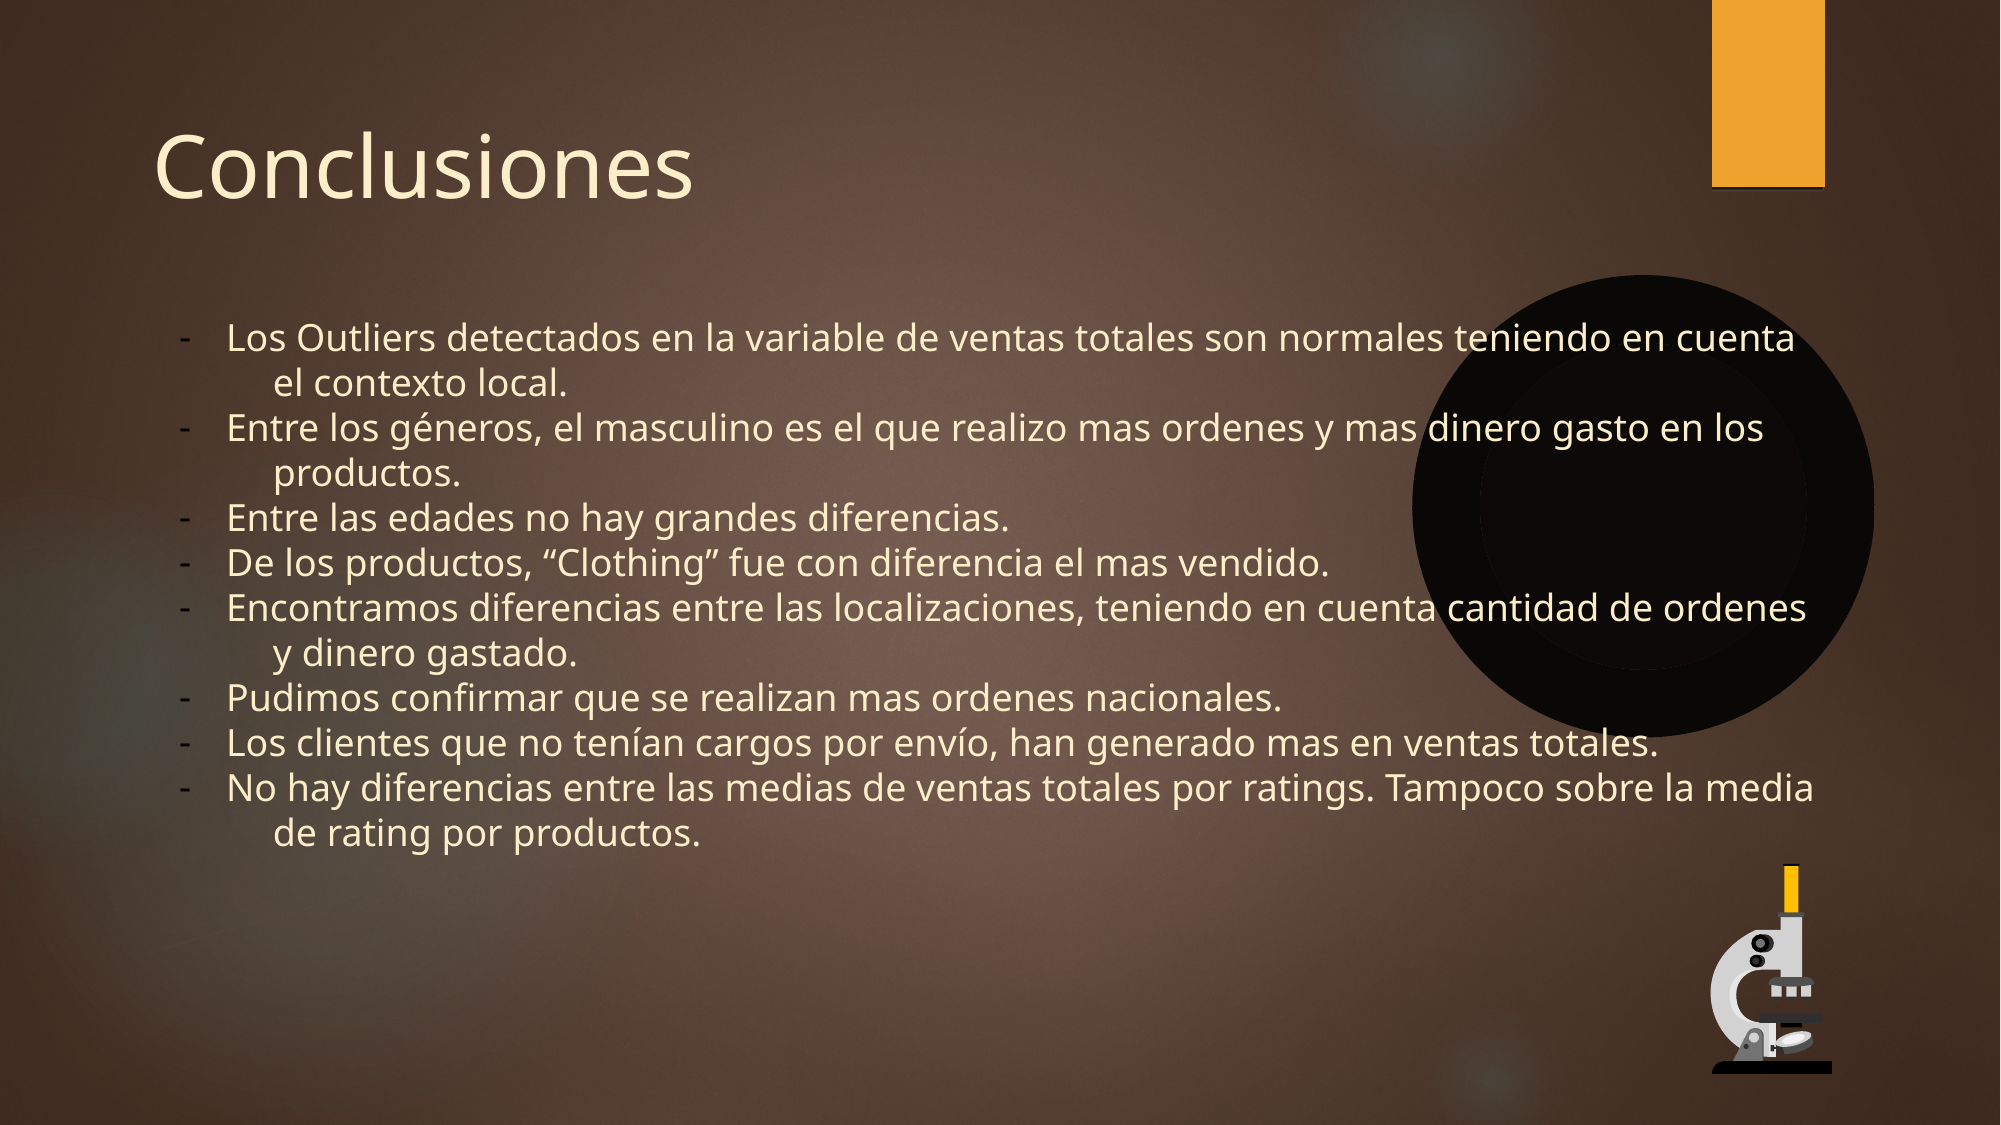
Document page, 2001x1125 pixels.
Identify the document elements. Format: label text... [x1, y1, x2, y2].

picture [1651, 848, 1893, 1090]
text_box Los Outliers detectados en la variable de ventas totales son normales teniendo en cuenta el contexto local. Entre los géneros, el masculino es el que realizo mas ordenes y mas dinero gasto en los productos. Entre las edades no hay grandes diferencias. De los productos, “Clothing” fue con diferencia el mas vendido. Encontramos diferencias entre las localizaciones, teniendo en cuenta cantidad de ordenes y dinero gastado. Pudimos confirmar que se realizan mas ordenes nacionales. Los clientes que no tenían cargos por envío, han generado mas en ventas totales. No hay diferencias entre las medias de ventas totales por ratings. Tampoco sobre la media de rating por productos. [164, 306, 1836, 891]
title Conclusiones [137, 103, 757, 253]
